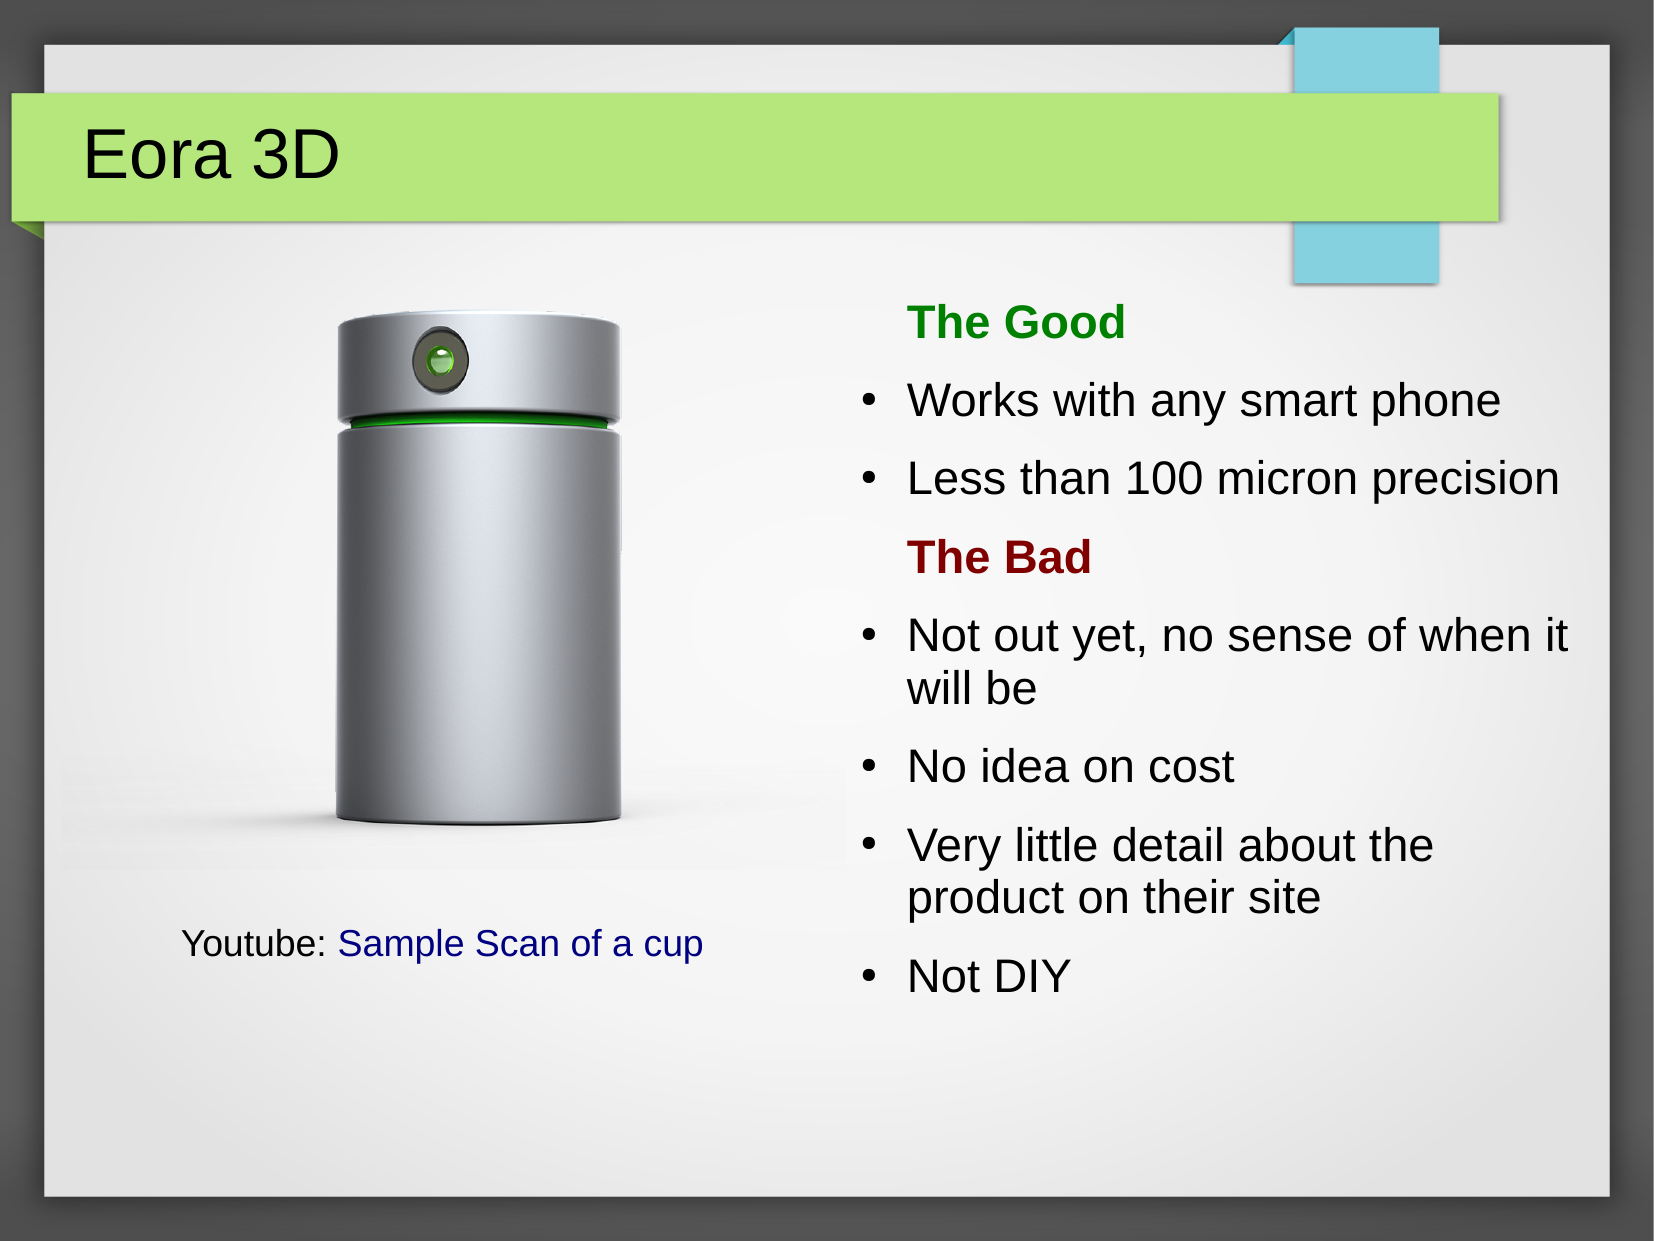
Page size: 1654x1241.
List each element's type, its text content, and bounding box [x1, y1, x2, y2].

list The Good Works with any smart phone Less than 100 micron precision The Bad Not out yet, no sense of when it will be No idea on cost Very little detail about the product on their site Not DIY [845, 295, 1572, 1015]
text_box Youtube: Sample Scan of a cup [166, 915, 796, 972]
title Eora 3D [82, 94, 1264, 213]
picture [0, 0, 1654, 1241]
